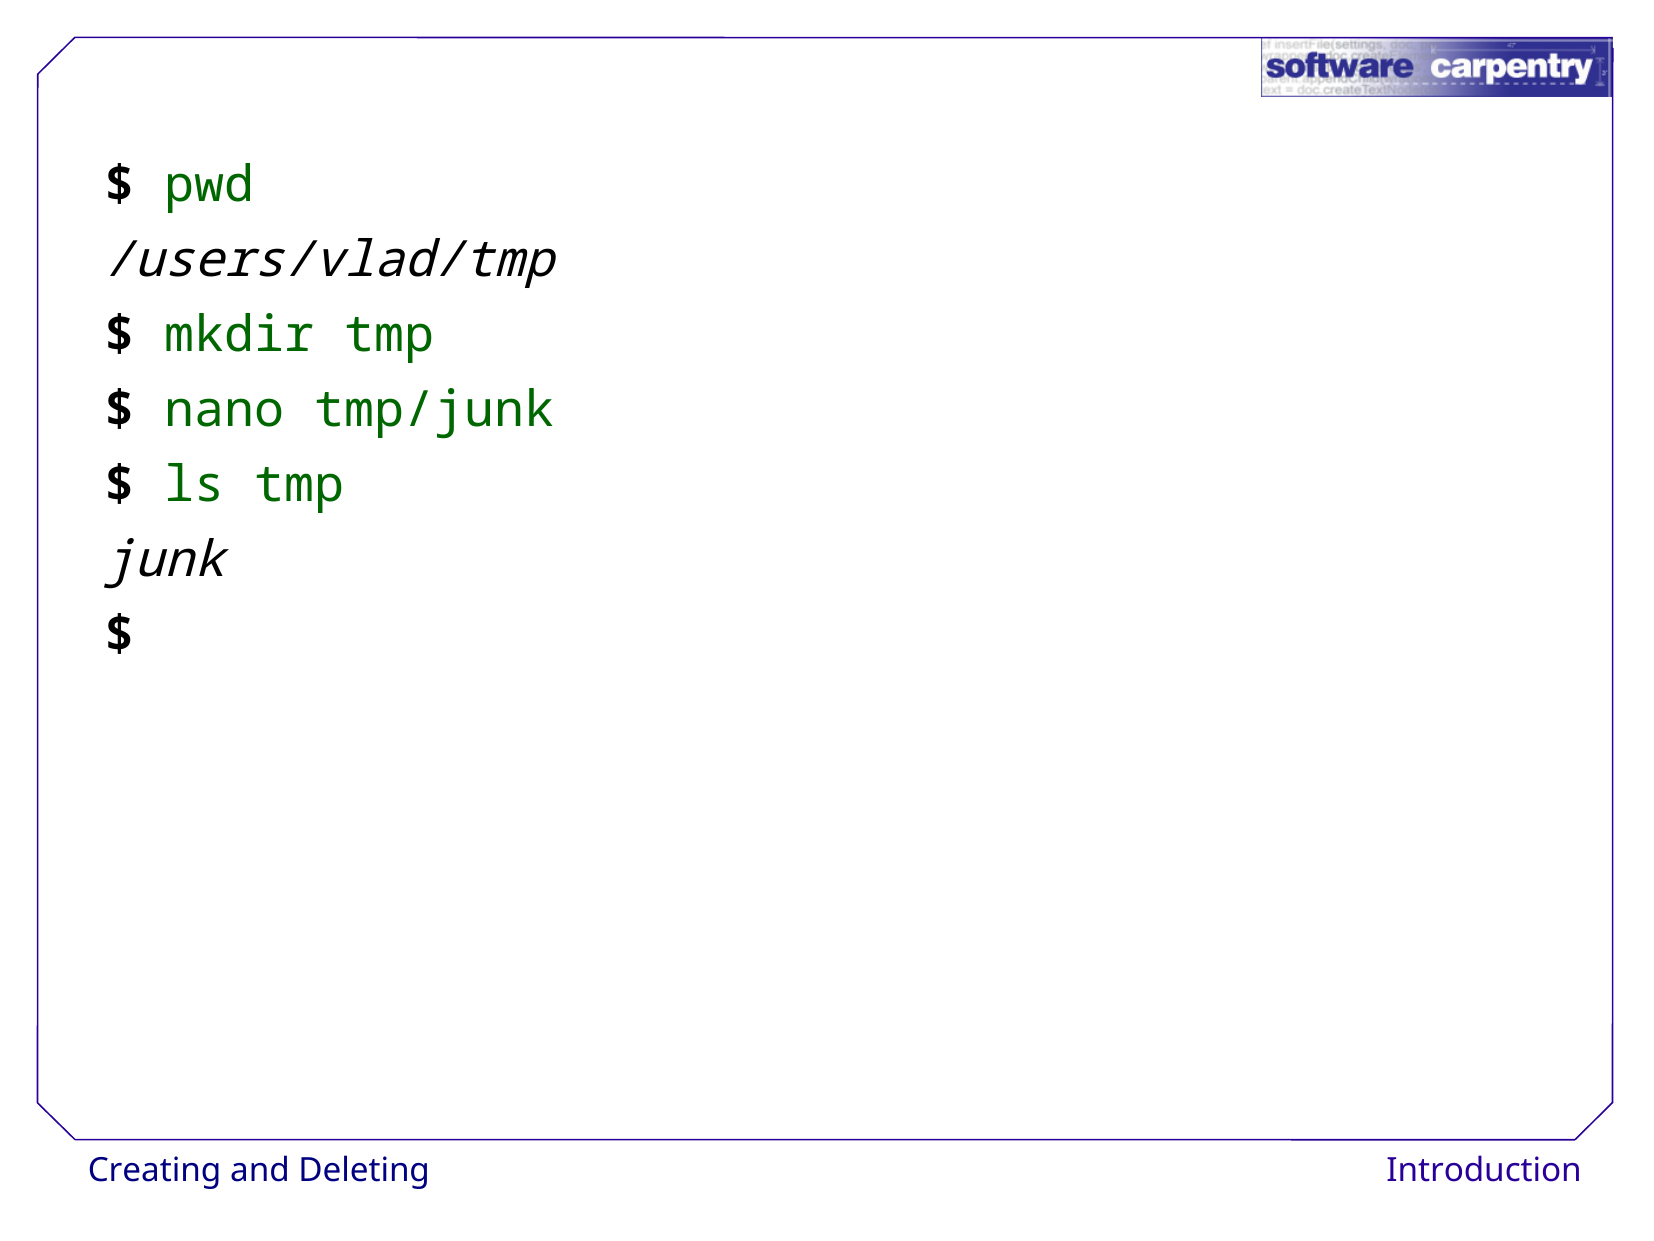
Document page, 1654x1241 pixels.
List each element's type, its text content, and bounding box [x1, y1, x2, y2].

picture [1261, 39, 1613, 97]
text_box $ pwd /users/vlad/tmp $ mkdir tmp $ nano tmp/junk $ ls tmp junk $ [89, 128, 1512, 1121]
